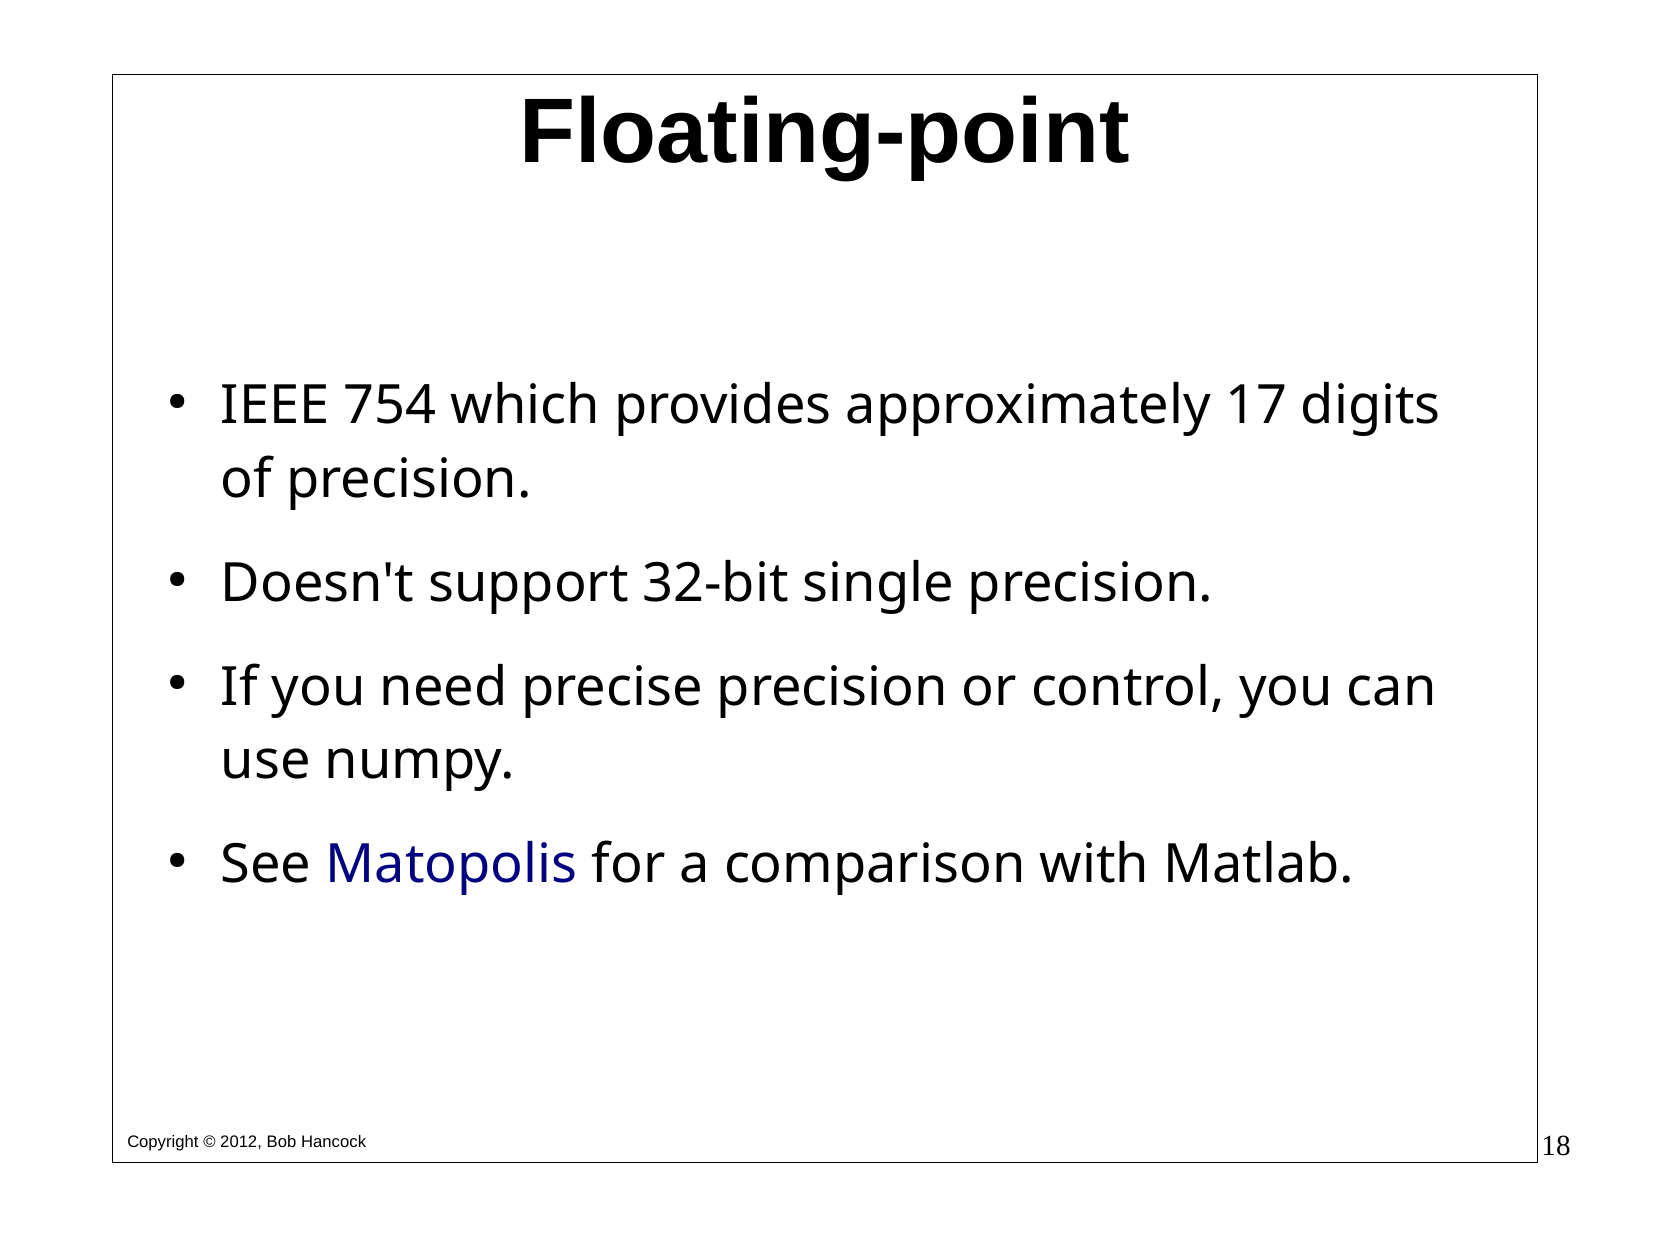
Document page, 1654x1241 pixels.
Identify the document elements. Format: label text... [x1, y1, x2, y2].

list IEEE 754 which provides approximately 17 digits of precision. Doesn't support 32-bit single precision. If you need precise precision or control, you can use numpy. See Matopolis for a comparison with Matlab. [150, 262, 1501, 1126]
text_box Copyright © 2012, Bob Hancock [112, 1125, 382, 1159]
title Floating-point [112, 75, 1538, 188]
